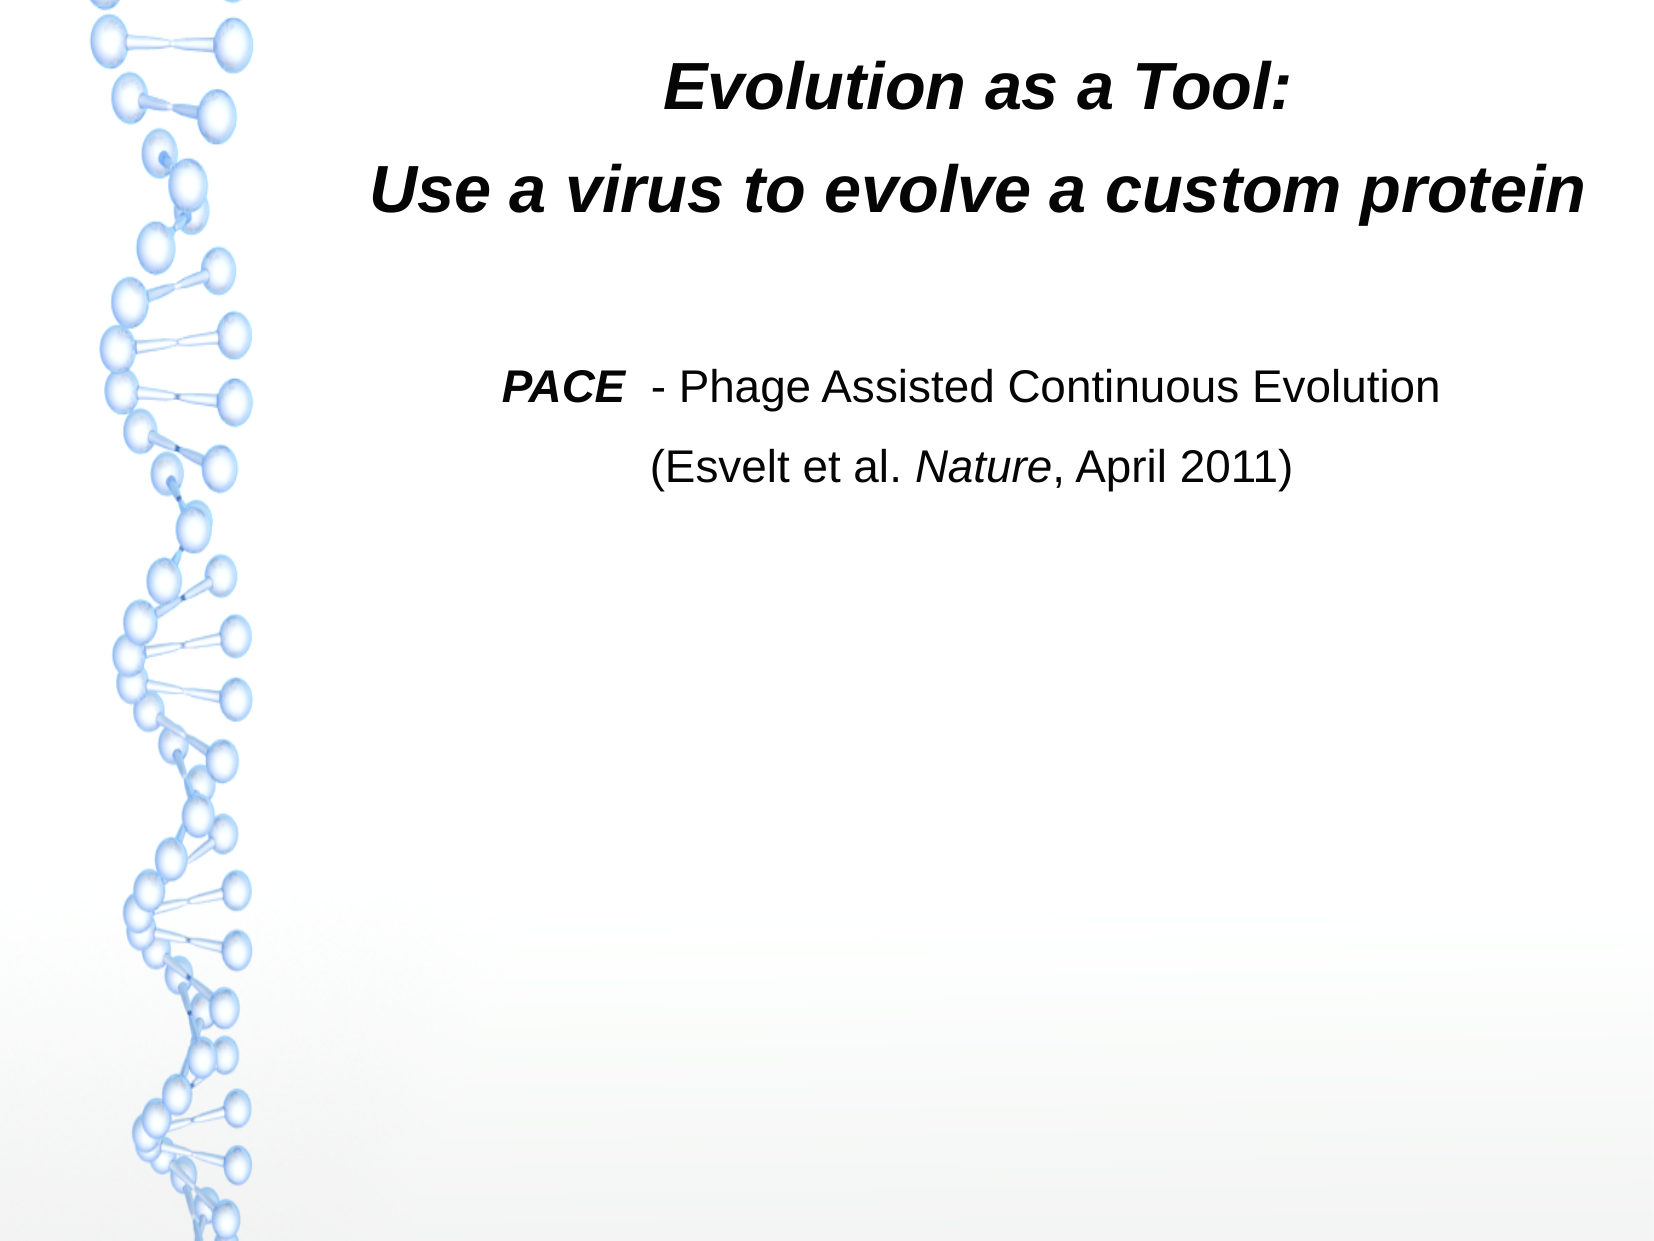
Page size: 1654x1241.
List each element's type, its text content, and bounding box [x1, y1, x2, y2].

picture [0, 0, 1654, 1241]
list Evolution as a Tool: Use a virus to evolve a custom protein PACE - Phage Assisted Continuous Evolution (Esvelt et al. Nature, April 2011) [285, 45, 1606, 1186]
